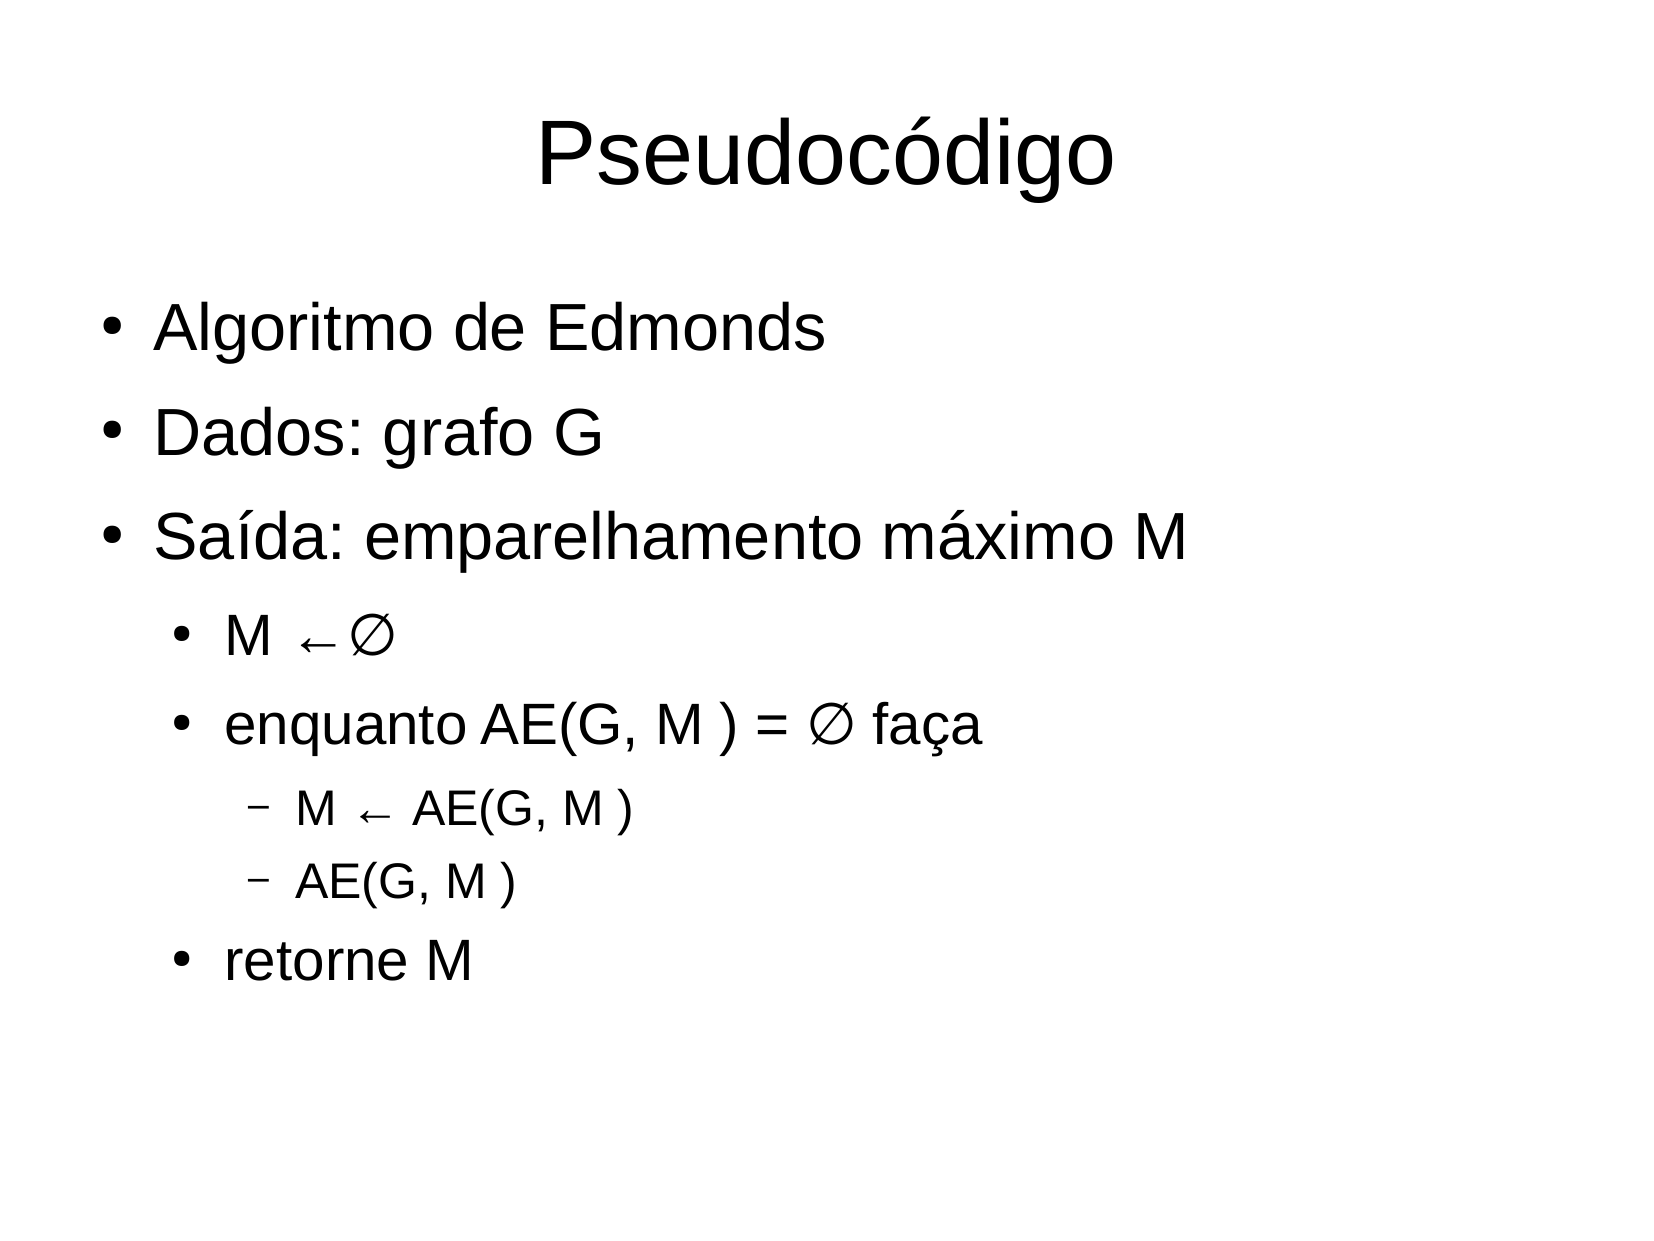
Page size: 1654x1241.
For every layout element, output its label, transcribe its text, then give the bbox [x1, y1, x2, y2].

list Algoritmo de Edmonds Dados: grafo G Saída: emparelhamento máximo M M ←∅ enquanto AE(G, M ) = ∅ faça M ← AE(G, M ) AE(G, M ) retorne M [82, 290, 1571, 1109]
title Pseudocódigo [82, 49, 1571, 257]
